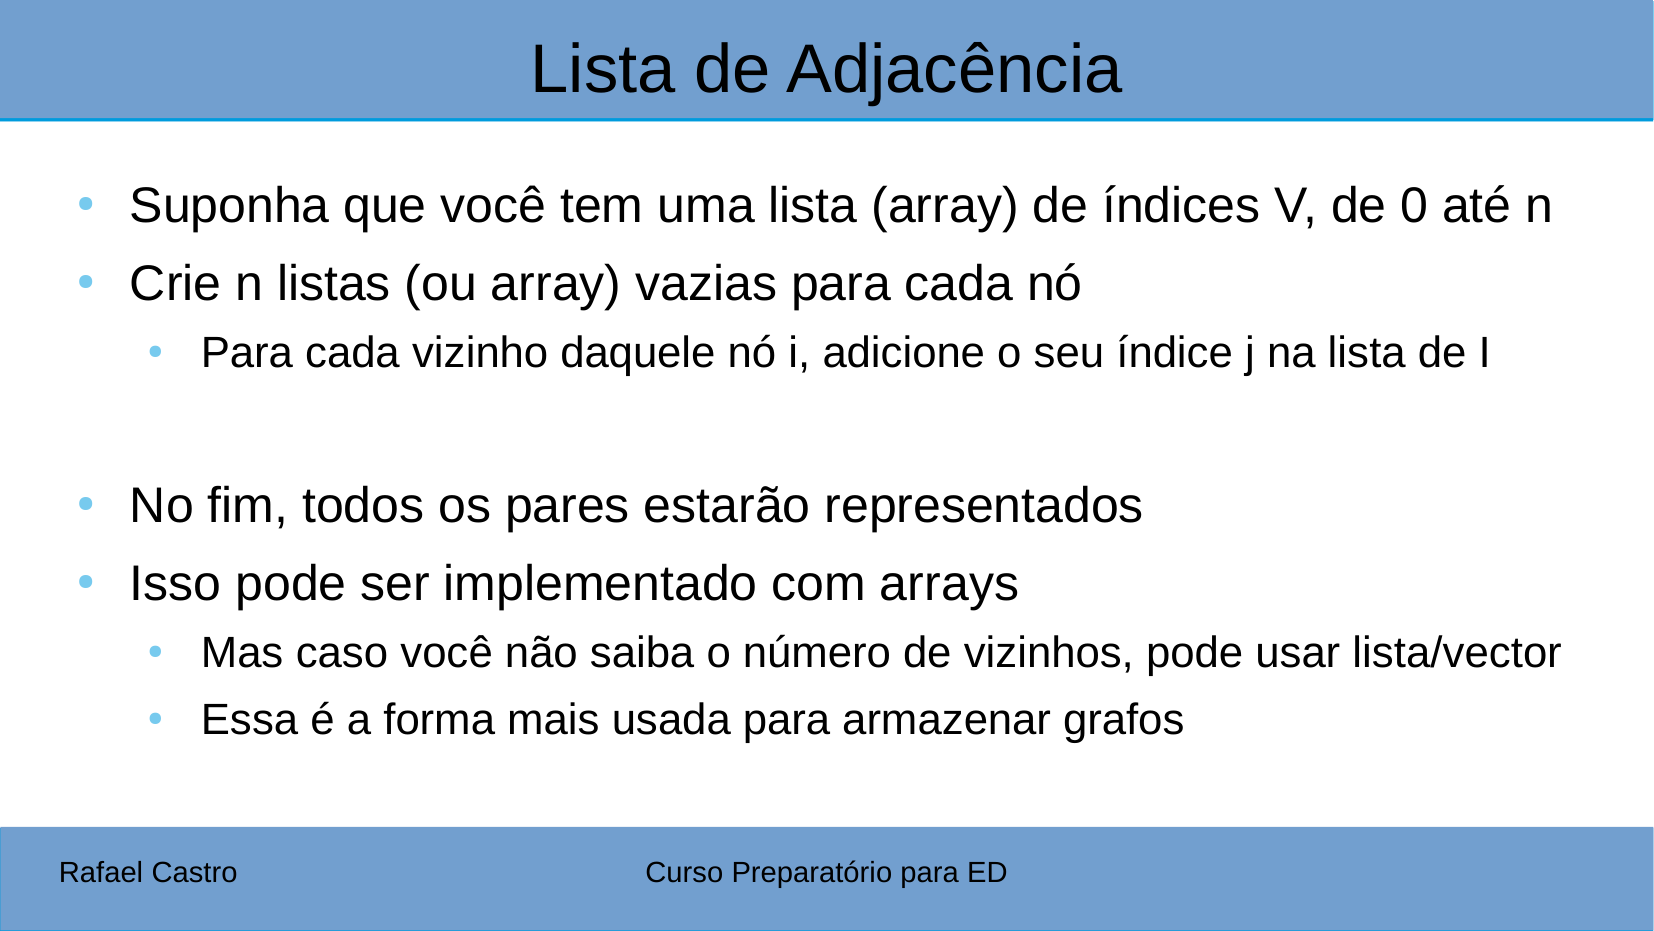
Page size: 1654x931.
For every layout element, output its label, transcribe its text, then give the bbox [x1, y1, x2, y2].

list Suponha que você tem uma lista (array) de índices V, de 0 até n Crie n listas (ou array) vazias para cada nó Para cada vizinho daquele nó i, adicione o seu índice j na lista de I No fim, todos os pares estarão representados Isso pode ser implementado com arrays Mas caso você não saiba o número de vizinhos, pode usar lista/vector Essa é a forma mais usada para armazenar grafos [59, 177, 1595, 768]
title Lista de Adjacência [59, 29, 1595, 108]
